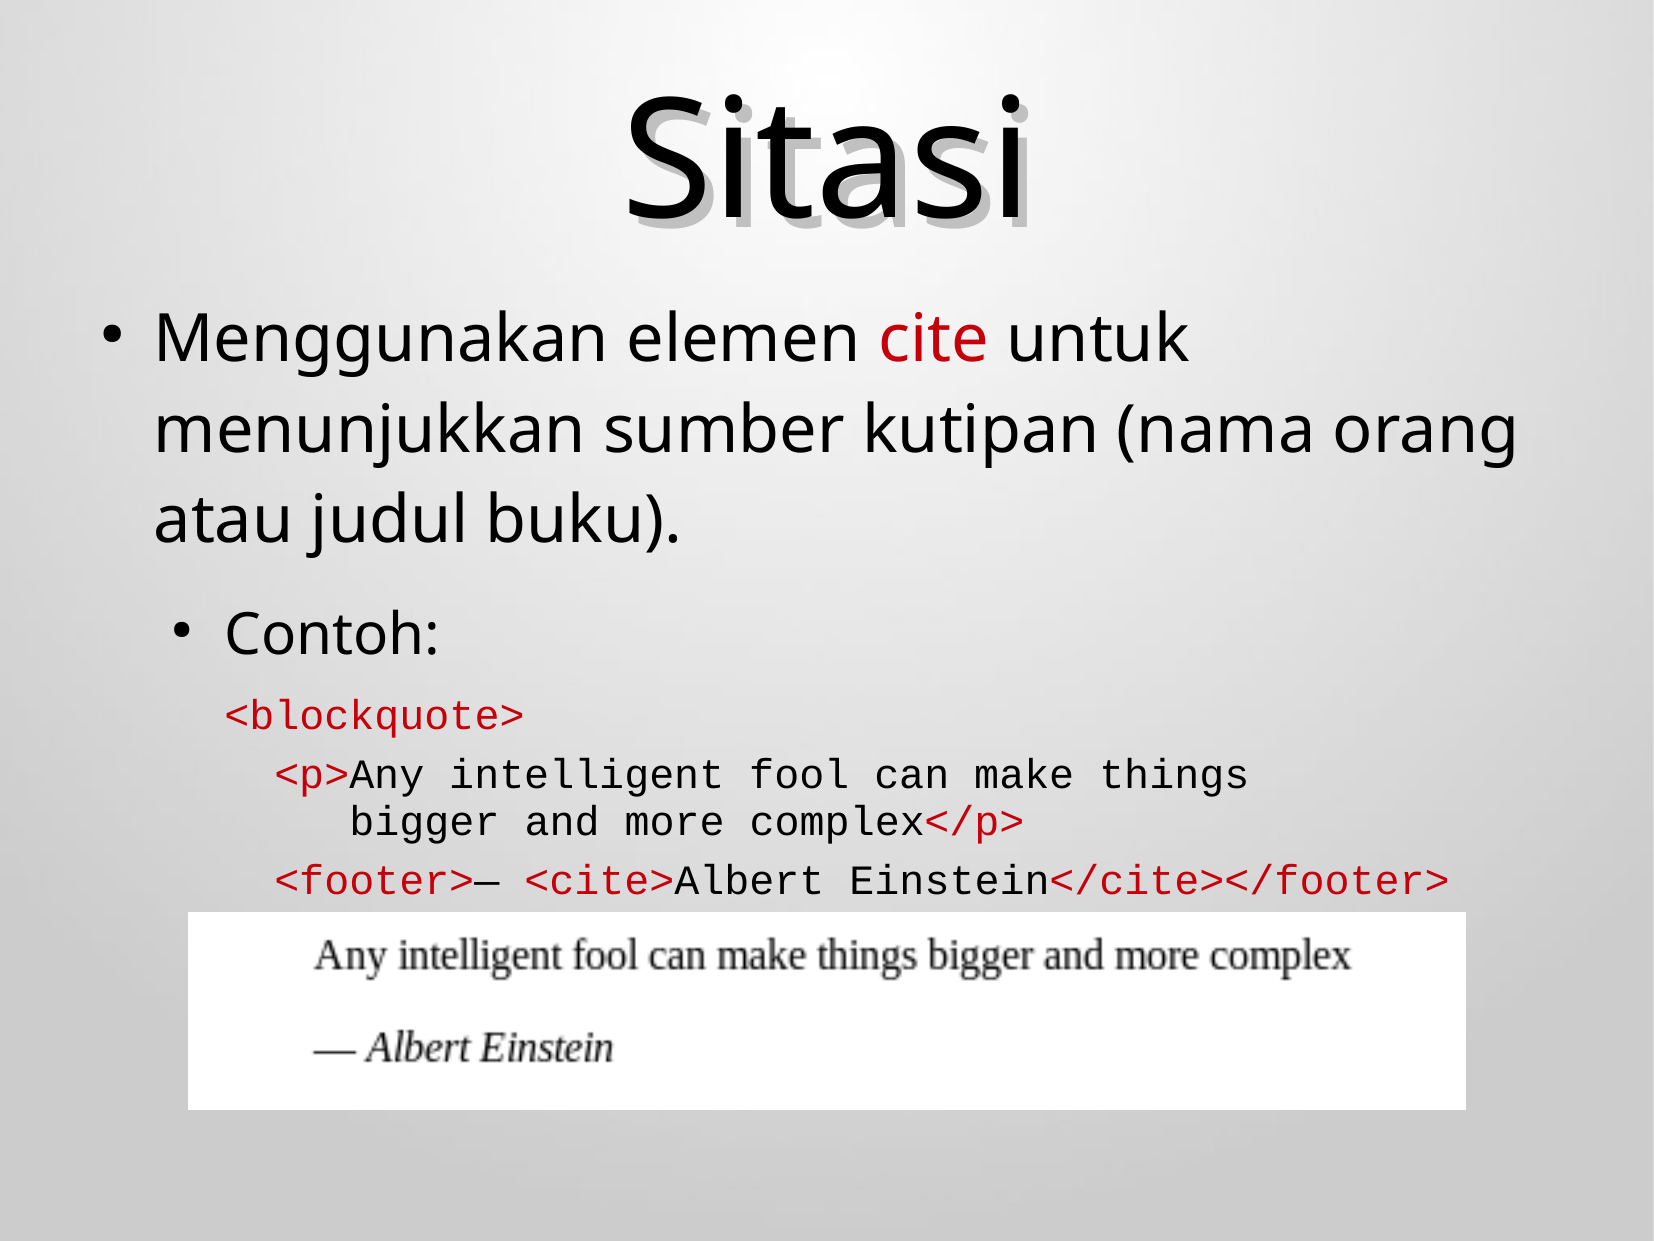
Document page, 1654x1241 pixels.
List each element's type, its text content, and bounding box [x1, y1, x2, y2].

list Menggunakan elemen cite untuk menunjukkan sumber kutipan (nama orang atau judul buku). Contoh: <blockquote> <p>Any intelligent fool can make things bigger and more complex</p> <footer>— <cite>Albert Einstein</cite></footer> </blockquote> [82, 290, 1571, 1109]
title Sitasi [82, 52, 1571, 254]
picture [0, 0, 1654, 1241]
